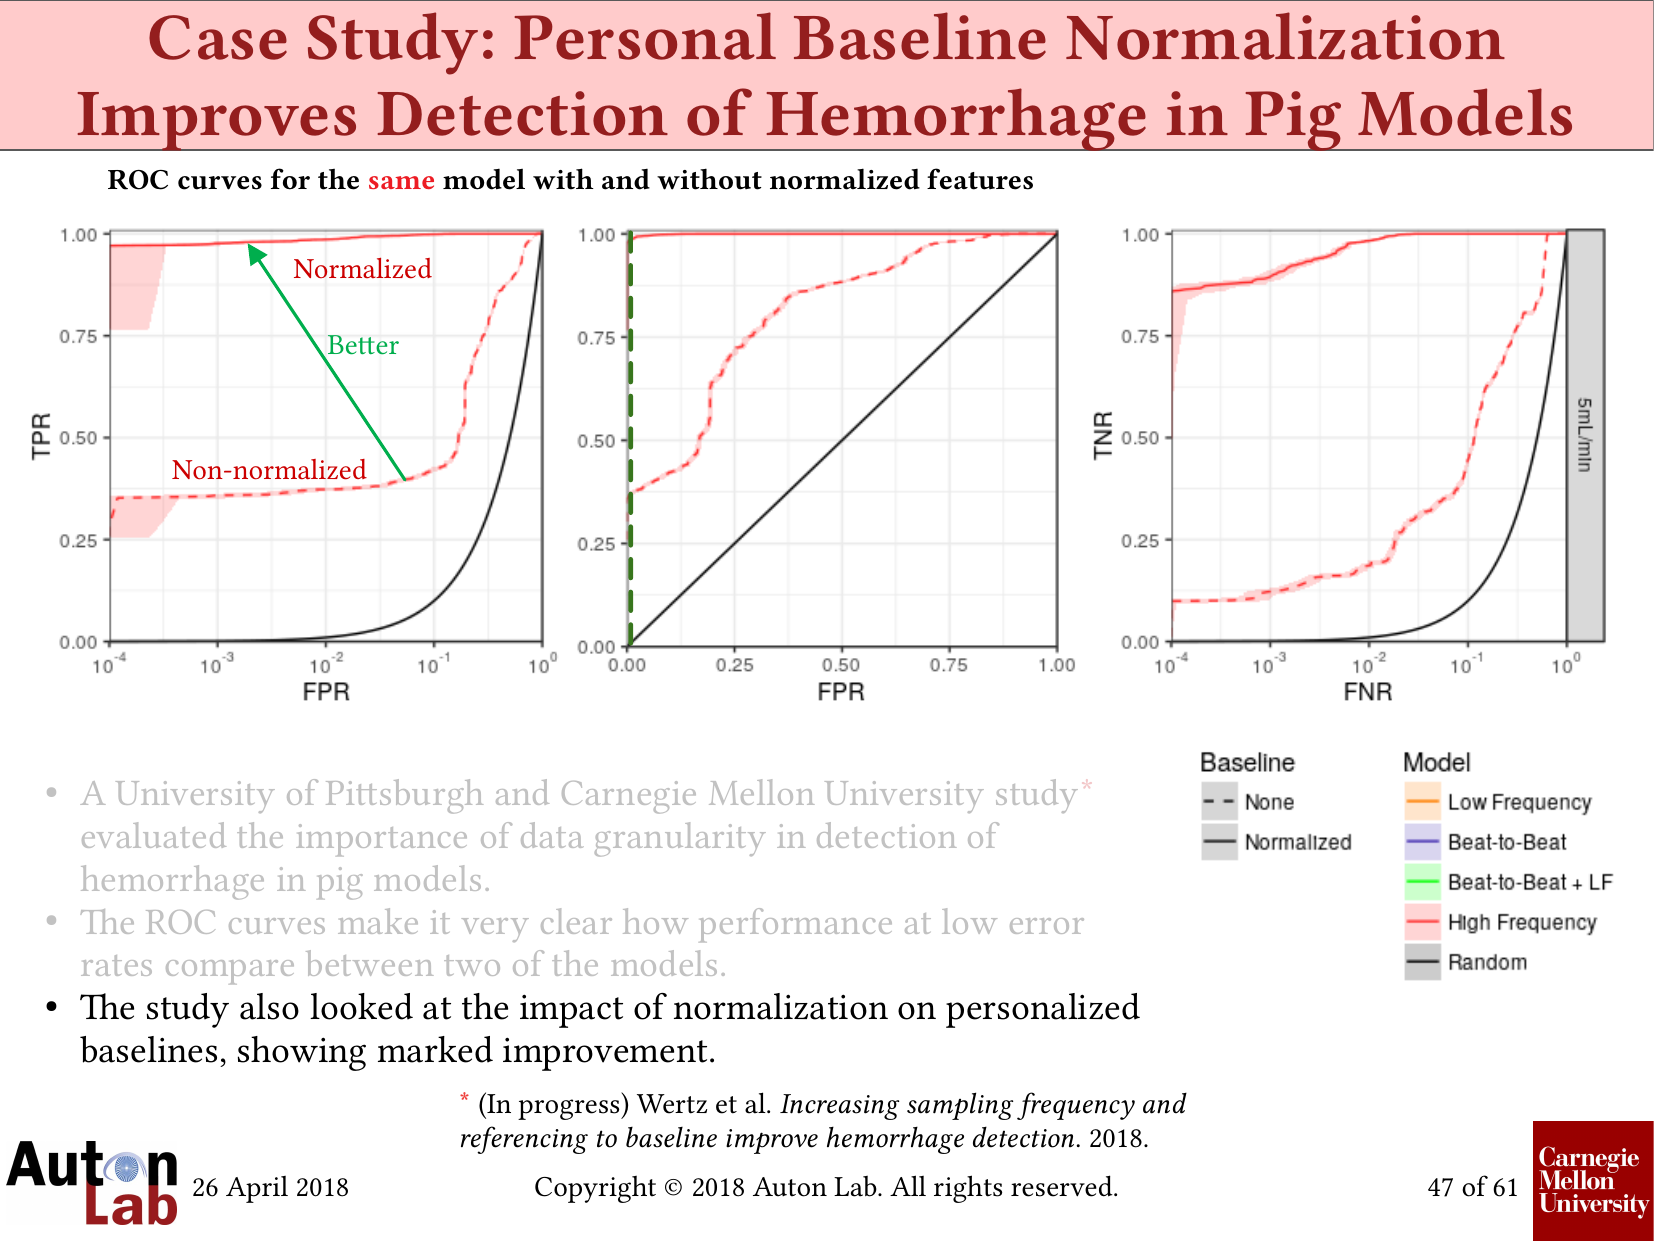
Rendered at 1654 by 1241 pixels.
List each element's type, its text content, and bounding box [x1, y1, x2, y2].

picture [26, 224, 1635, 707]
picture [1533, 1121, 1654, 1241]
text_box Better [312, 310, 500, 363]
text_box A University of Pittsburgh and Carnegie Mellon University study* evaluated the importance of data granularity in detection of hemorrhage in pig models. The ROC curves make it very clear how performance at low error rates compare between two of the models. The study also looked at the impact of normalization on personalized baselines, showing marked improvement. [30, 765, 1186, 1126]
text_box [30, 776, 1156, 987]
picture [262, 252, 278, 284]
text_box ROC curves for the same model with and without normalized features [92, 144, 1605, 252]
picture [6, 1141, 177, 1225]
text_box Non-normalized [157, 435, 443, 488]
title Case Study: Personal Baseline Normalization Improves Detection of Hemorrhage in Pig Models [14, 0, 1640, 153]
picture [1195, 737, 1629, 998]
text_box Normalized [278, 233, 466, 286]
text_box * (In progress) Wertz et al. Increasing sampling frequency and referencing to baseline improve hemorrhage detection. 2018. [443, 1080, 1239, 1163]
